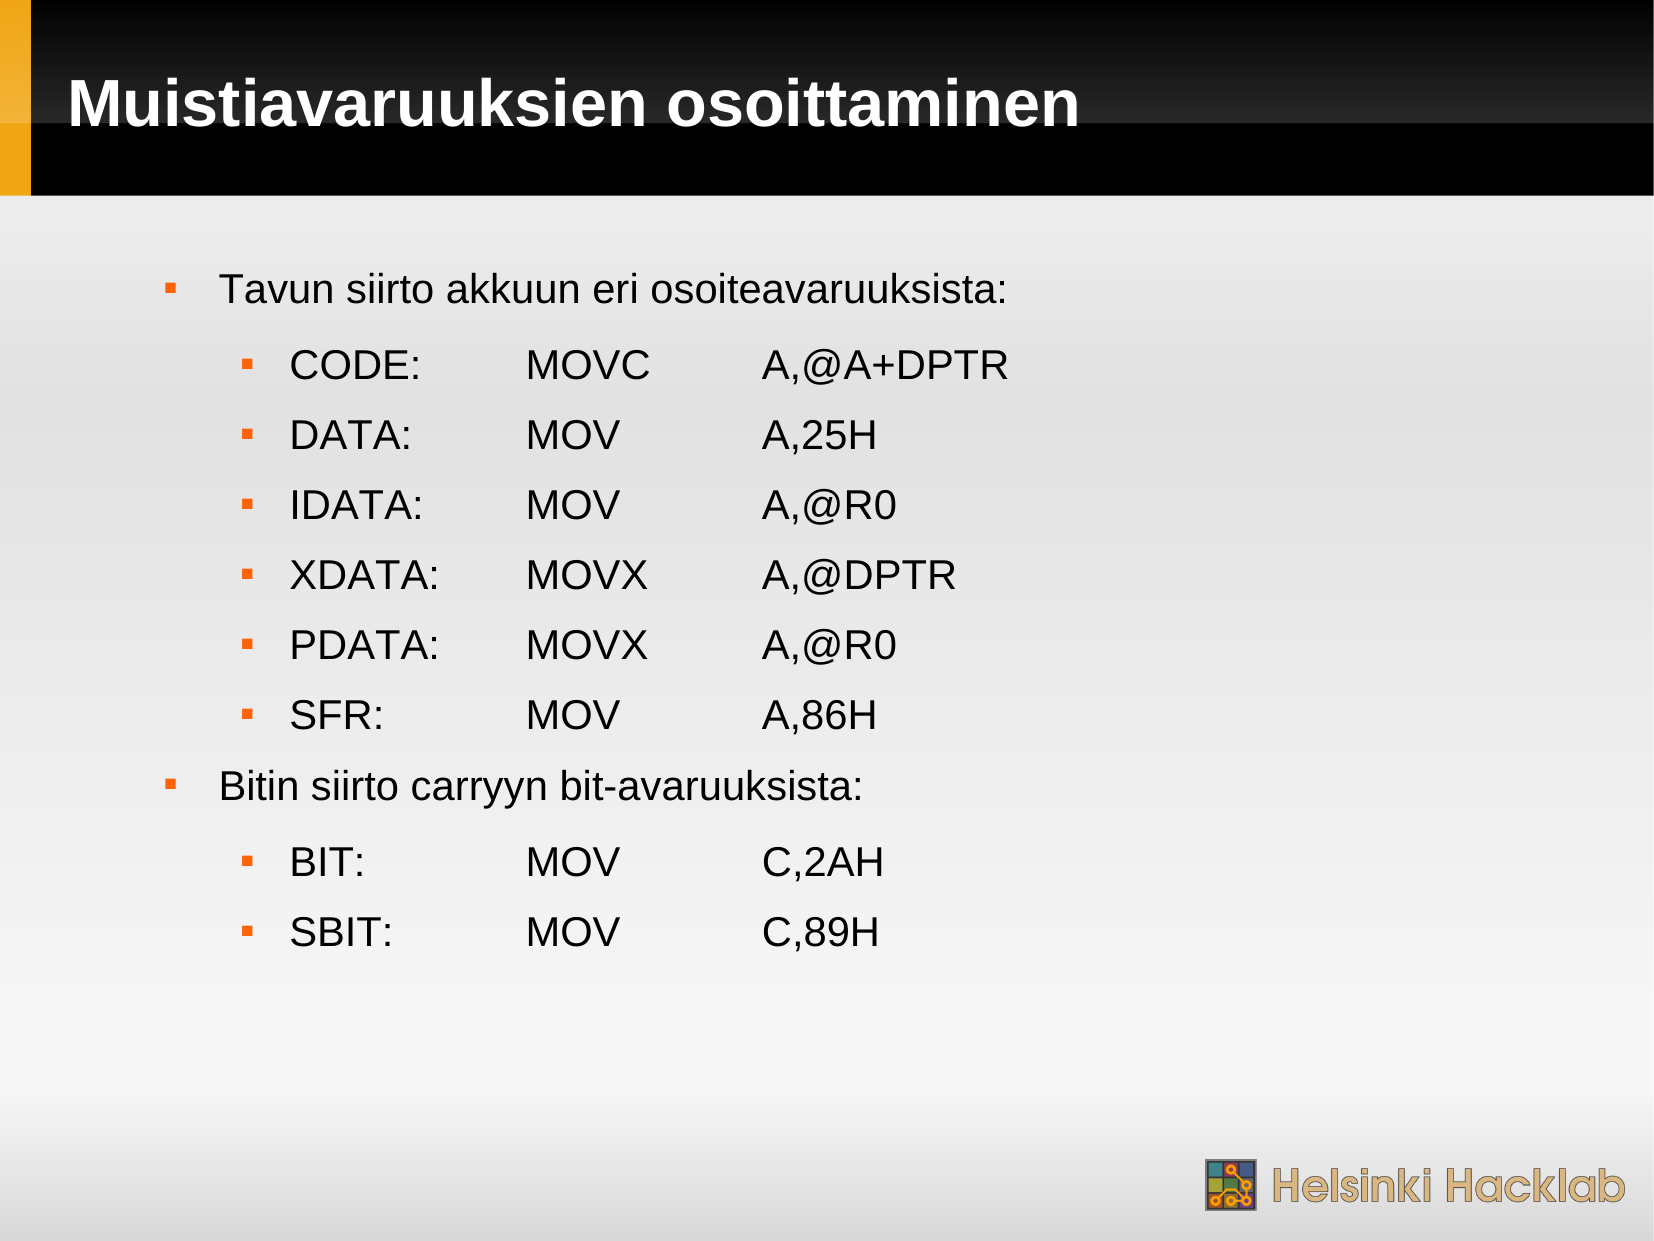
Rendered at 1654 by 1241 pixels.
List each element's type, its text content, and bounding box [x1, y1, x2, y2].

list Tavun siirto akkuun eri osoiteavaruuksista: CODE: MOVC A,@A+DPTR DATA: MOV A,25H IDATA: MOV A,@R0 XDATA: MOVX A,@DPTR PDATA: MOVX A,@R0 SFR: MOV A,86H Bitin siirto carryyn bit-avaruuksista: BIT: MOV C,2AH SBIT: MOV C,89H [147, 265, 1536, 1152]
picture [0, 0, 1654, 1241]
title Muistiavaruuksien osoittaminen [67, 0, 1556, 208]
